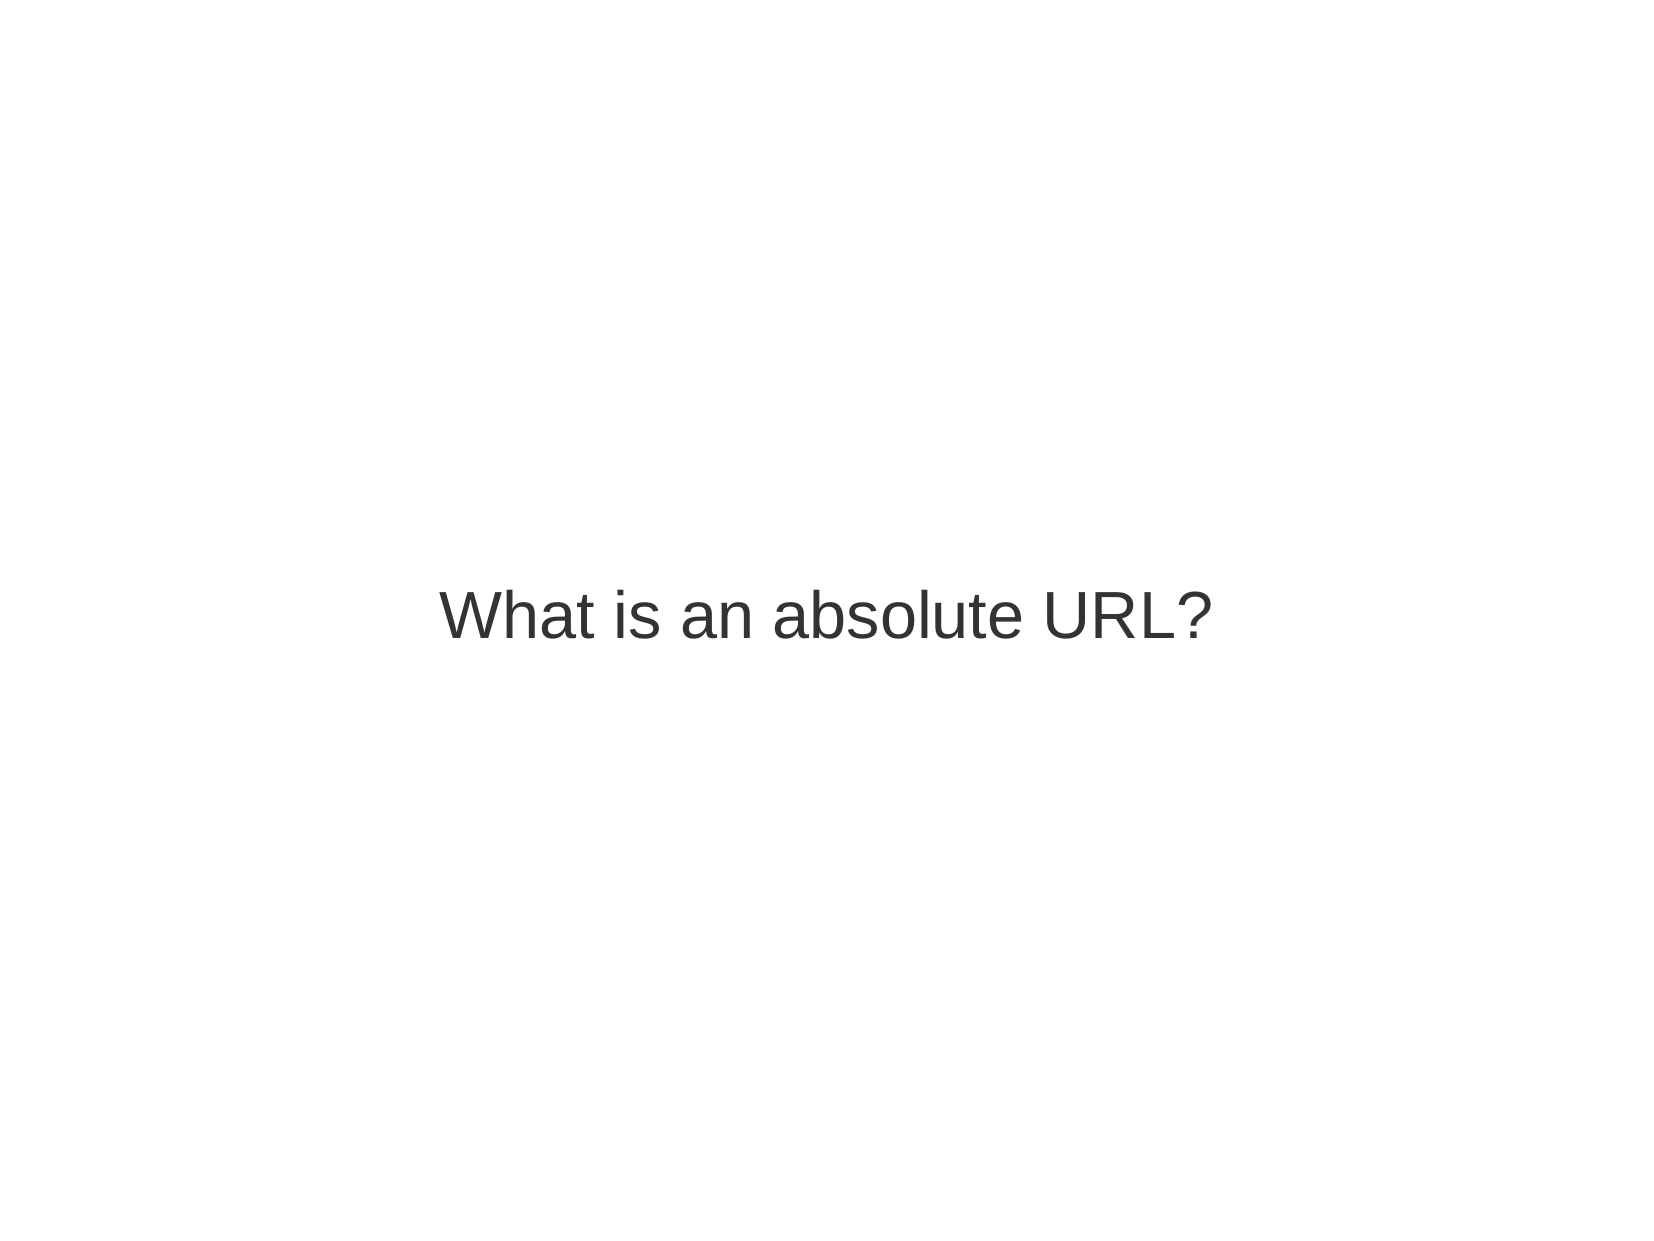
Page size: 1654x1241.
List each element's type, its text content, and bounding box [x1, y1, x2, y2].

subtitle What is an absolute URL? [82, 49, 1571, 1182]
